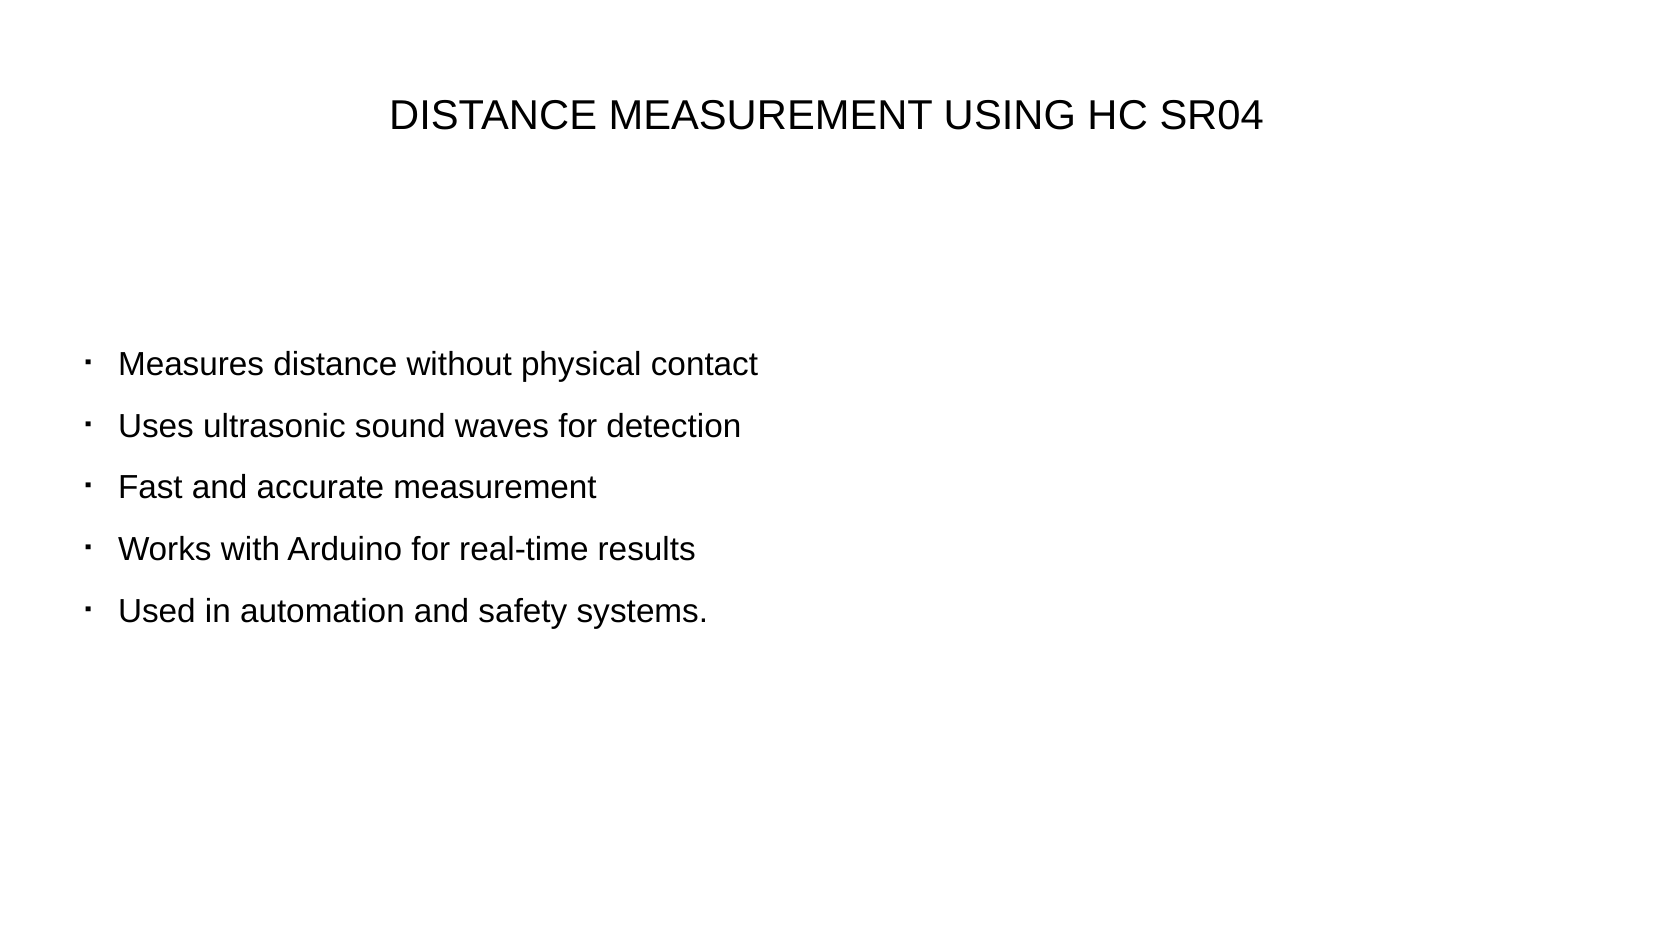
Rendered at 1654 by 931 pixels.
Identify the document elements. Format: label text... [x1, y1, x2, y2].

subtitle Measures distance without physical contact Uses ultrasonic sound waves for detection Fast and accurate measurement Works with Arduino for real-time results Used in automation and safety systems. [82, 217, 1571, 758]
title DISTANCE MEASUREMENT USING HC SR04 [82, 37, 1571, 193]
